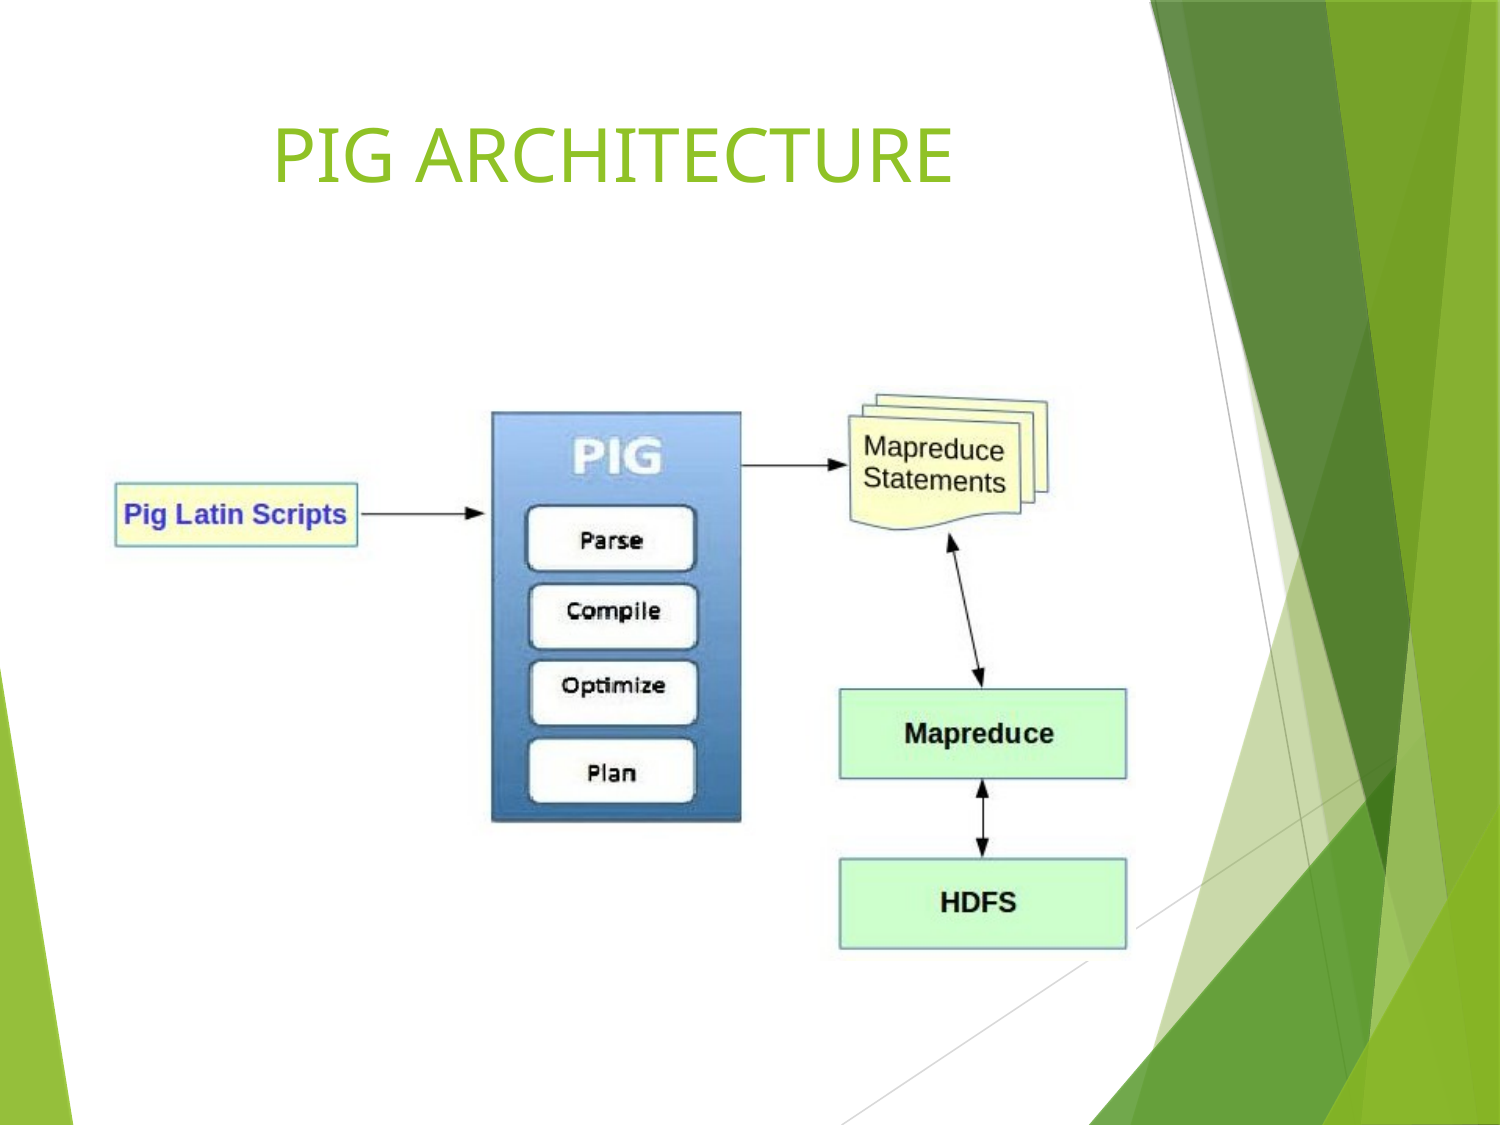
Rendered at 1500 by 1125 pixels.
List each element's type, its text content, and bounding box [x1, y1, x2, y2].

picture [105, 385, 1136, 961]
title PIG ARCHITECTURE [99, 99, 1142, 317]
